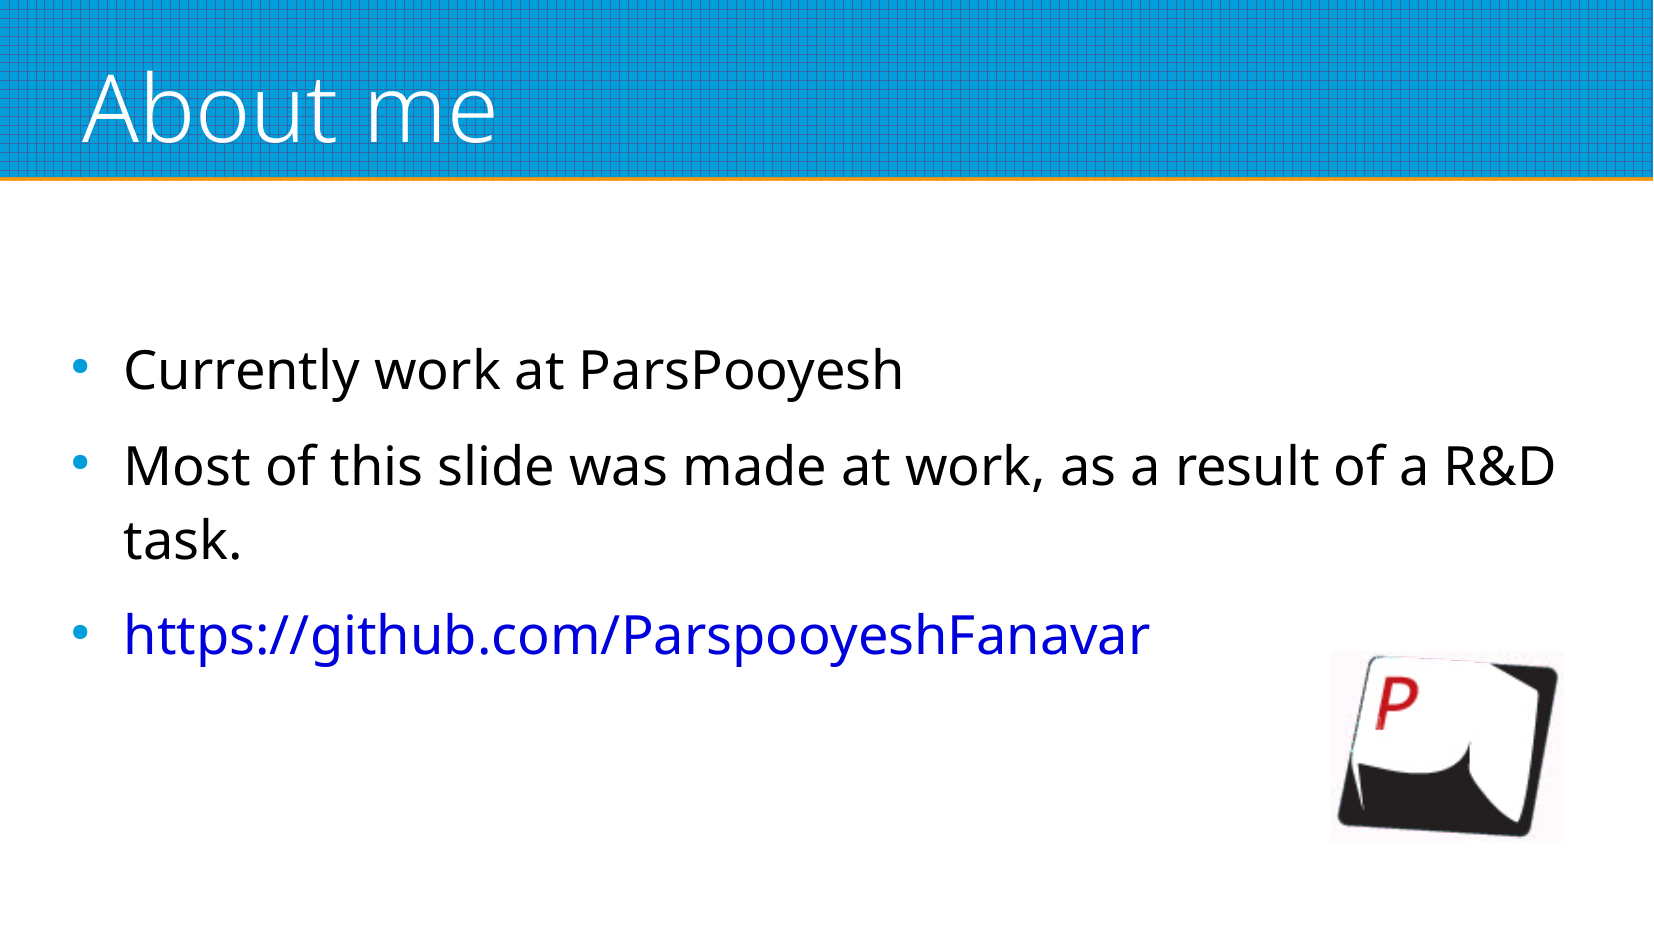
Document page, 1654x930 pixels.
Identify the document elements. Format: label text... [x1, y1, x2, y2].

picture [1331, 631, 1564, 863]
title About me [82, 14, 1571, 171]
list Currently work at ParsPooyesh Most of this slide was made at work, as a result of a R&D task. https://github.com/ParspooyeshFanavar [52, 331, 1633, 707]
